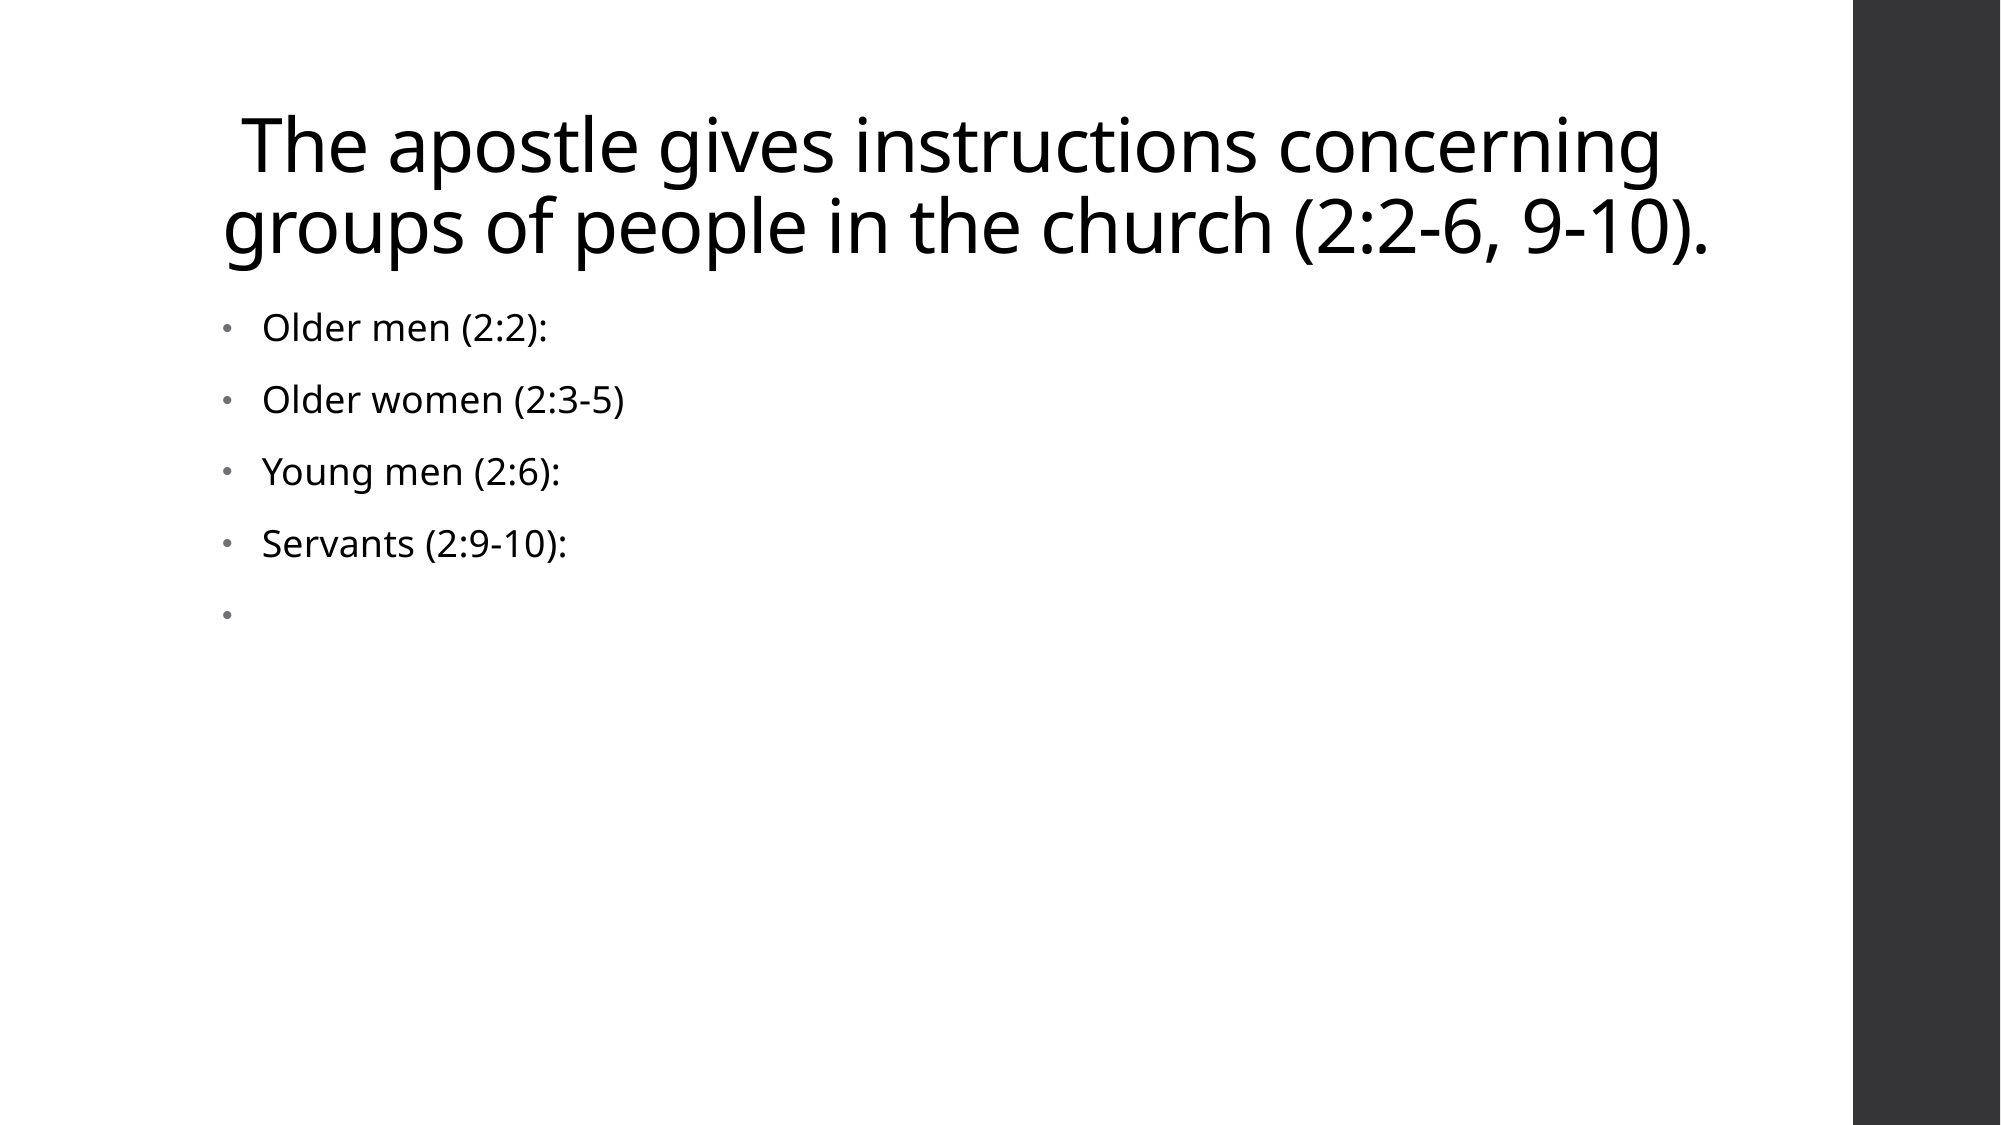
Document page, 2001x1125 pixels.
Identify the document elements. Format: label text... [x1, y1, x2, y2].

title The apostle gives instructions concerning groups of people in the church (2:2-6, 9-10). [206, 60, 1797, 278]
list Older men (2:2): Older women (2:3-5) Young men (2:6): Servants (2:9-10): [206, 299, 1617, 1014]
